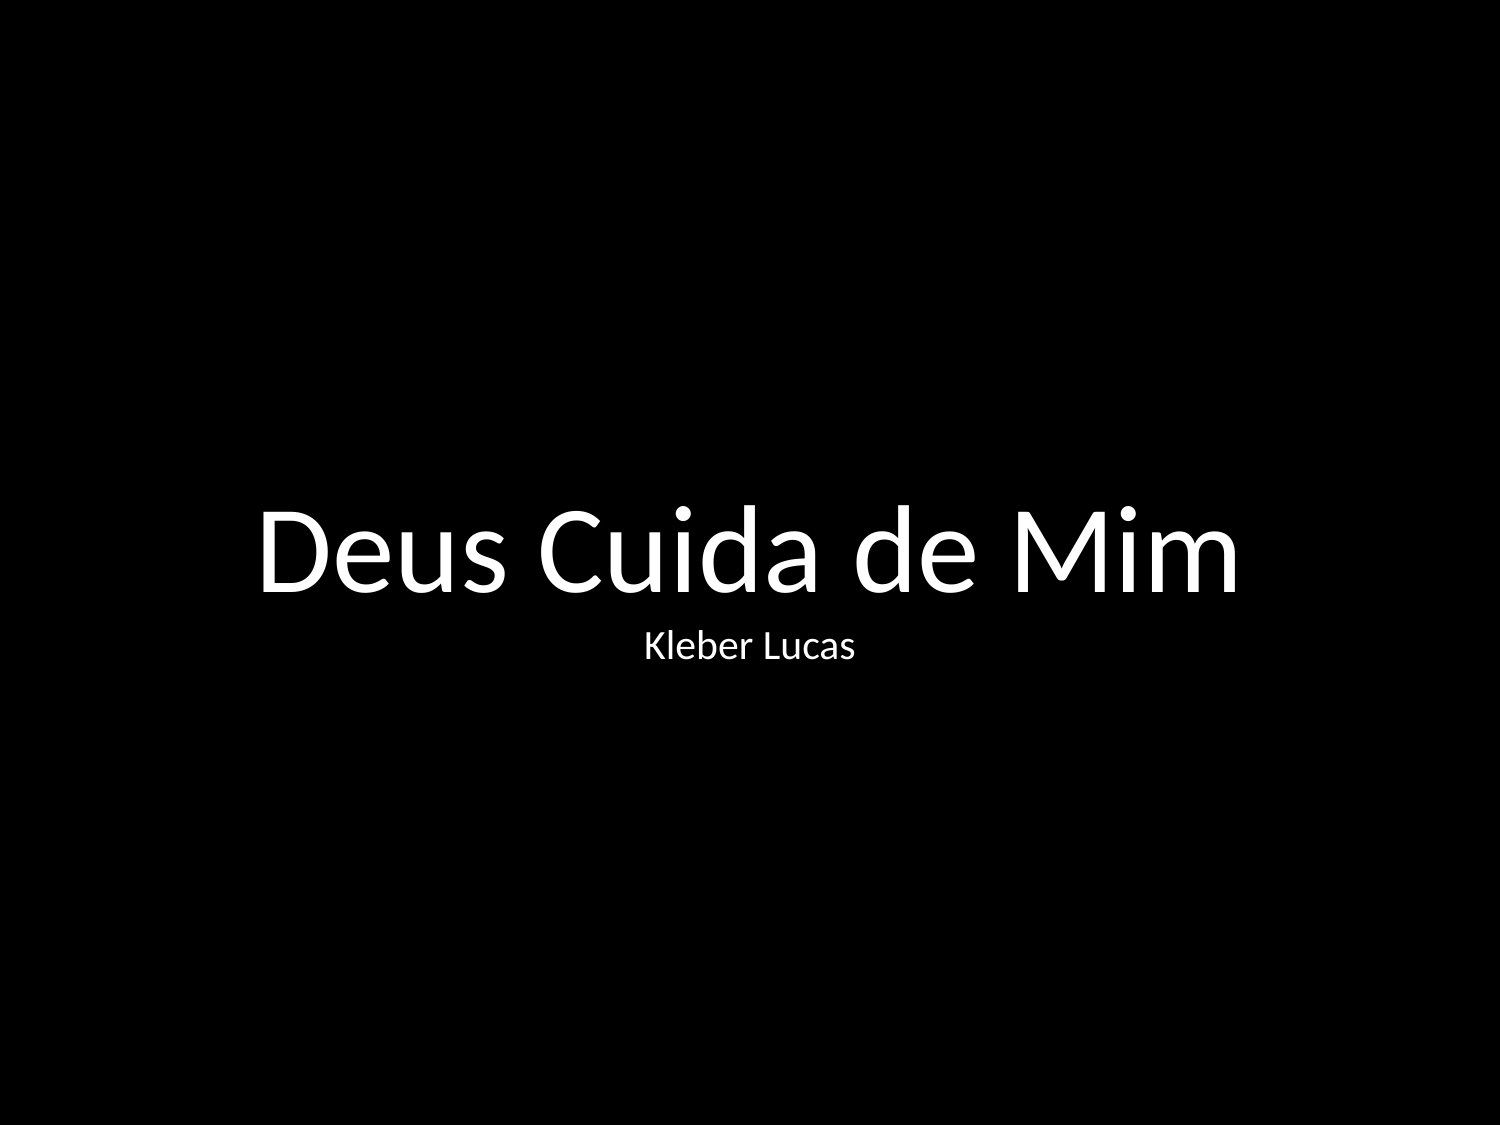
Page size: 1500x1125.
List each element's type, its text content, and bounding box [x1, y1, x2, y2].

title Deus Cuida de Mim Kleber Lucas [75, 45, 1425, 1090]
